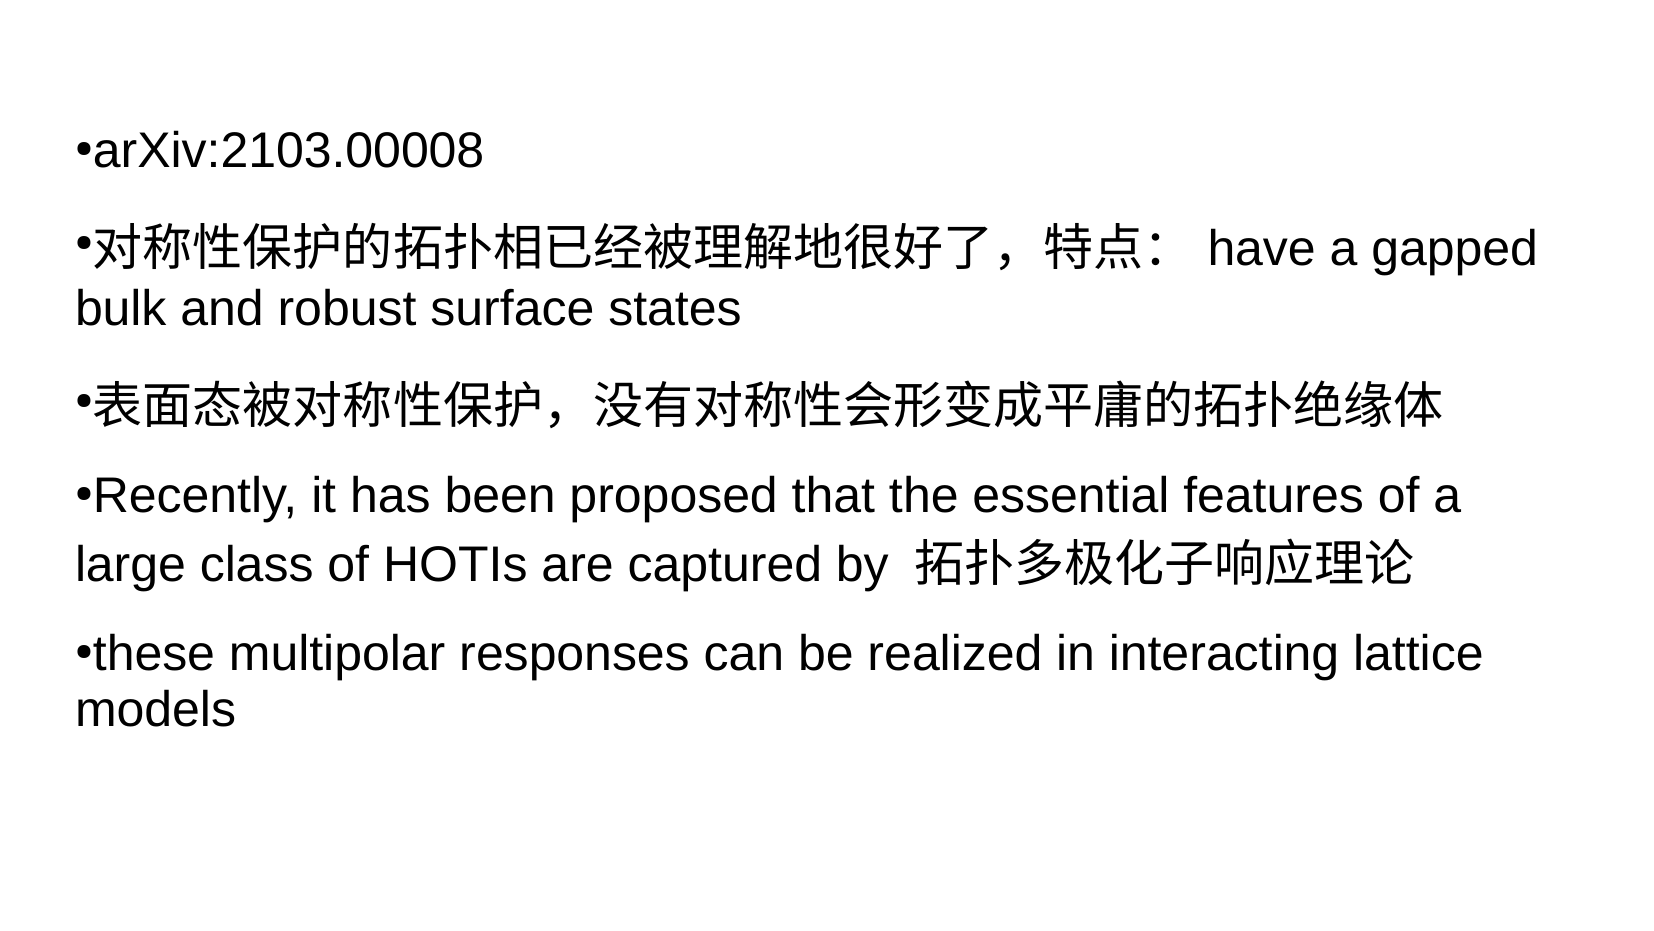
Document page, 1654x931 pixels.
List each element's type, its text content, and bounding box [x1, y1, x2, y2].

list arXiv:2103.00008 对称性保护的拓扑相已经被理解地很好了，特点：have a gapped bulk and robust surface states 表面态被对称性保护，没有对称性会形变成平庸的拓扑绝缘体 Recently, it has been proposed that the essential features of a large class of HOTIs are captured by 拓扑多极化子响应理论 these multipolar responses can be realized in interacting lattice models [75, 37, 1564, 751]
